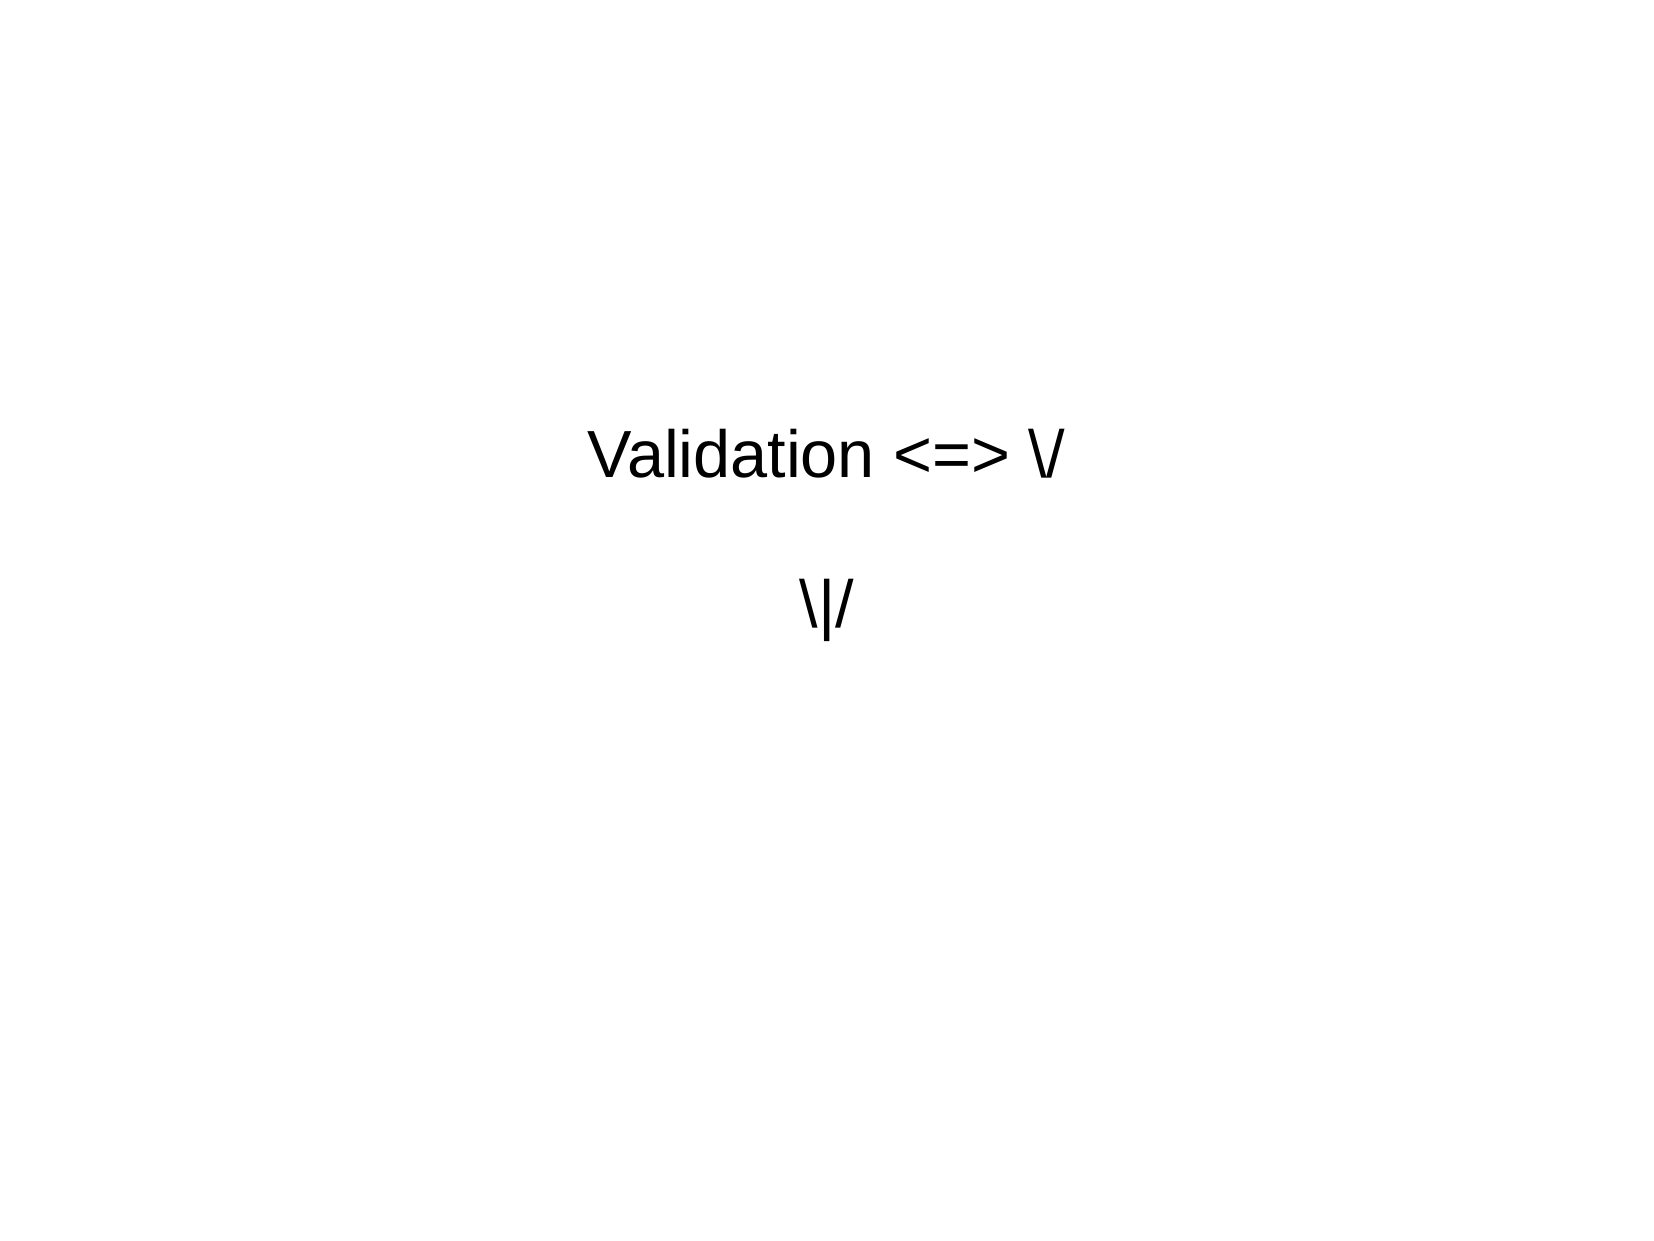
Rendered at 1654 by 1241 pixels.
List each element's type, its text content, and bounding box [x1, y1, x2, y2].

subtitle Validation <=> \/ \|/ [82, 49, 1571, 1010]
